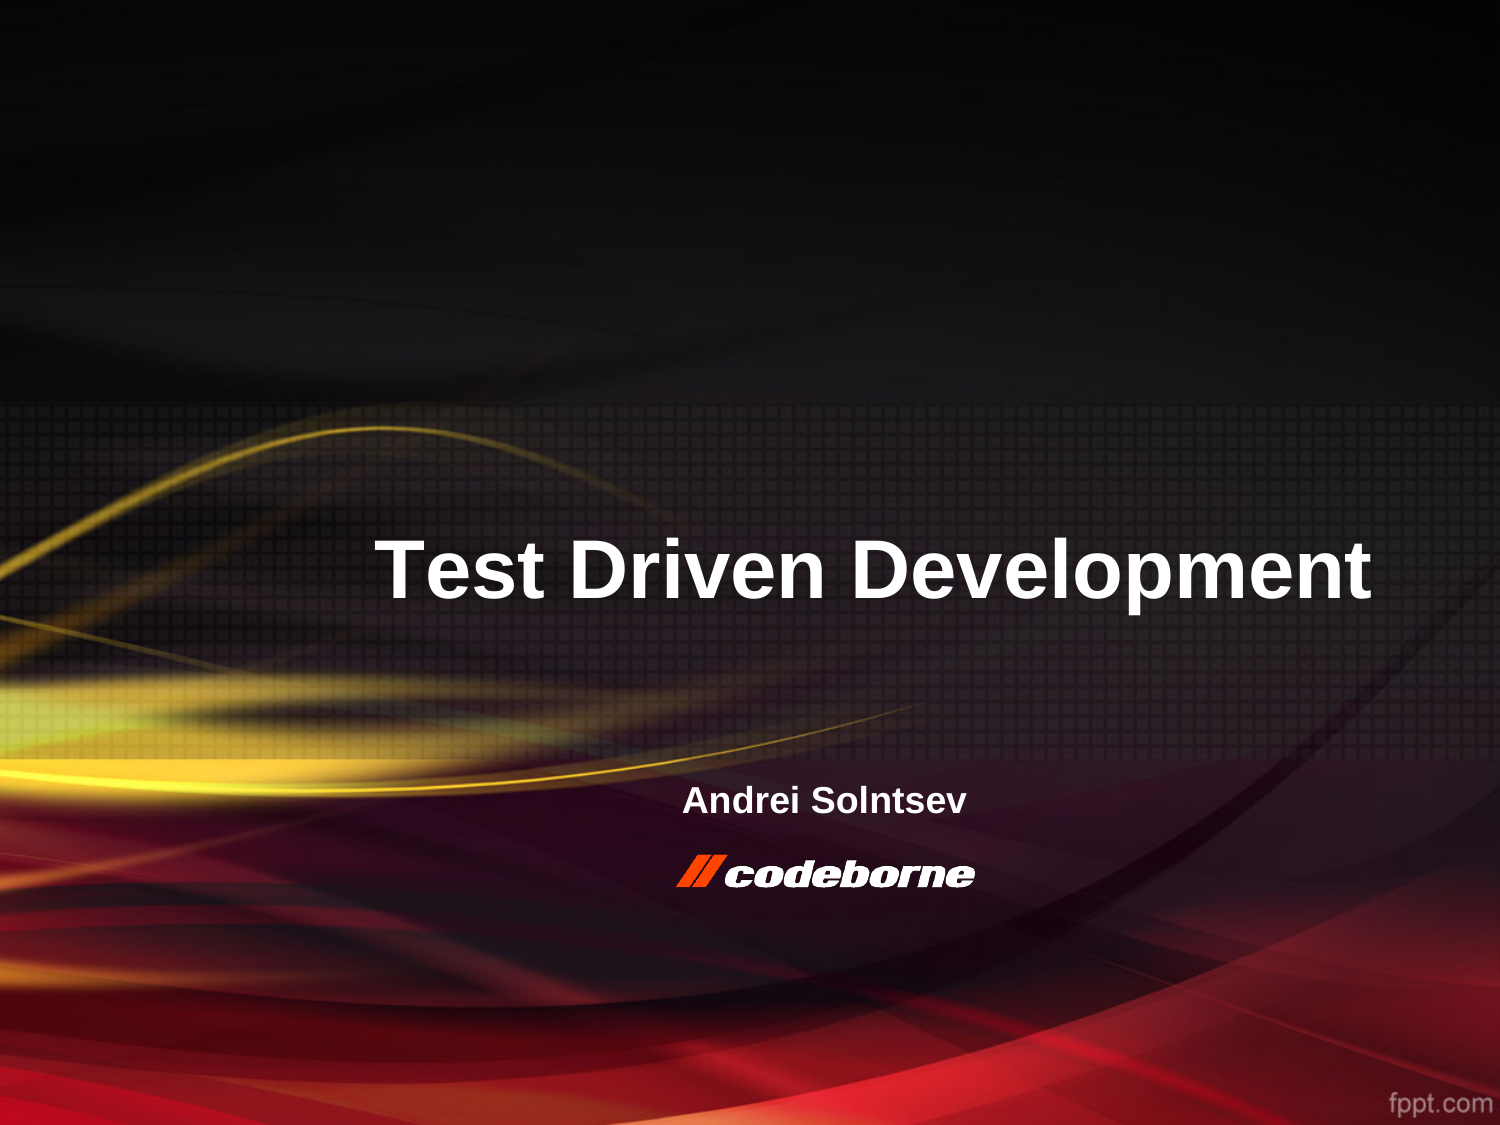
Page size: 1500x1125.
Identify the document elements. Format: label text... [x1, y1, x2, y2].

text_box Andrei Solntsev [631, 757, 1152, 840]
picture [0, 0, 1500, 1125]
title Test Driven Development [360, 456, 1441, 676]
